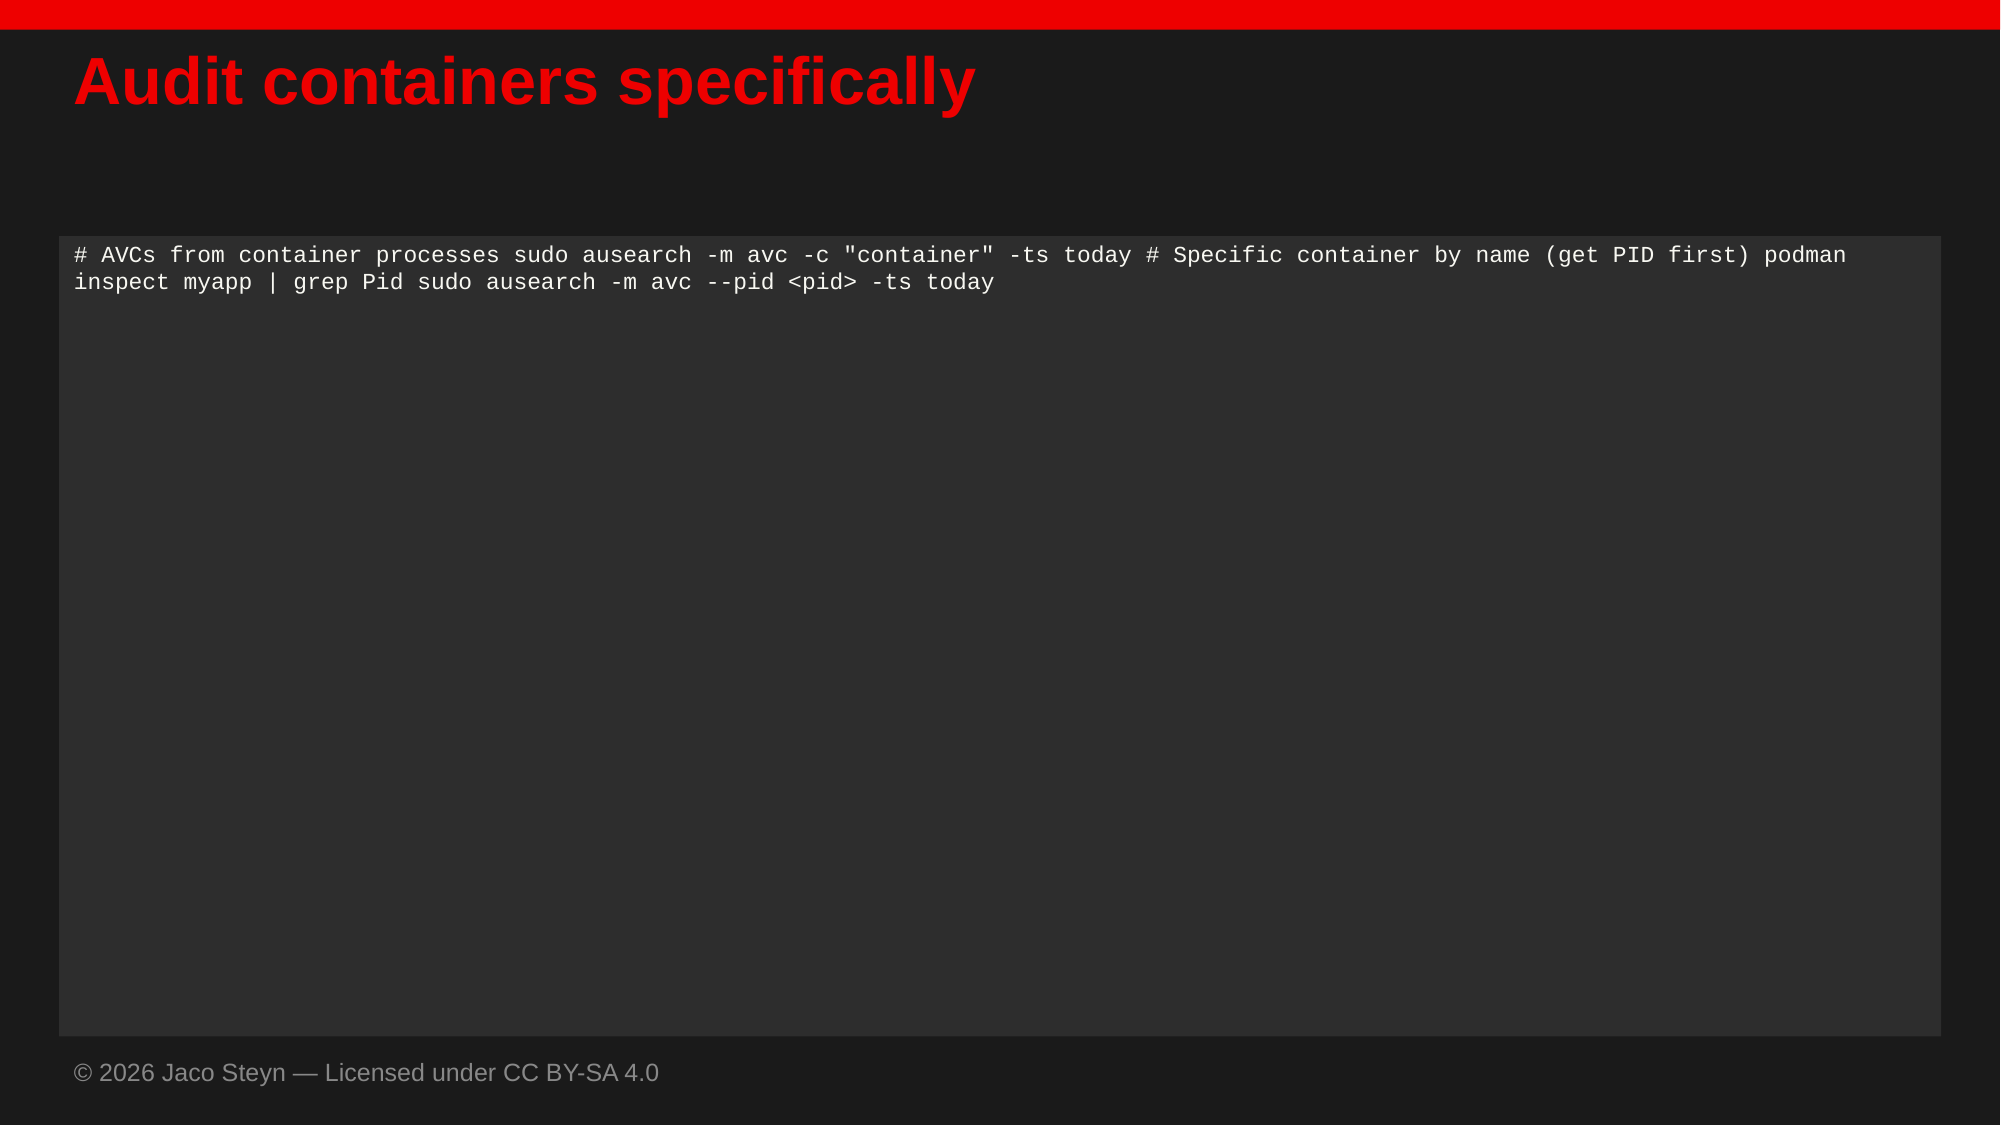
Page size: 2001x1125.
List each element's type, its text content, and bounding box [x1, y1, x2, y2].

text_box © 2026 Jaco Steyn — Licensed under CC BY-SA 4.0 [59, 1051, 1942, 1093]
text_box Audit containers specifically [59, 36, 1942, 208]
text_box [0, 0, 2001, 30]
text_box # AVCs from container processes sudo ausearch -m avc -c "container" -ts today # Specific container by name (get PID first) podman inspect myapp | grep Pid sudo ausearch -m avc --pid <pid> -ts today [59, 236, 1942, 1037]
